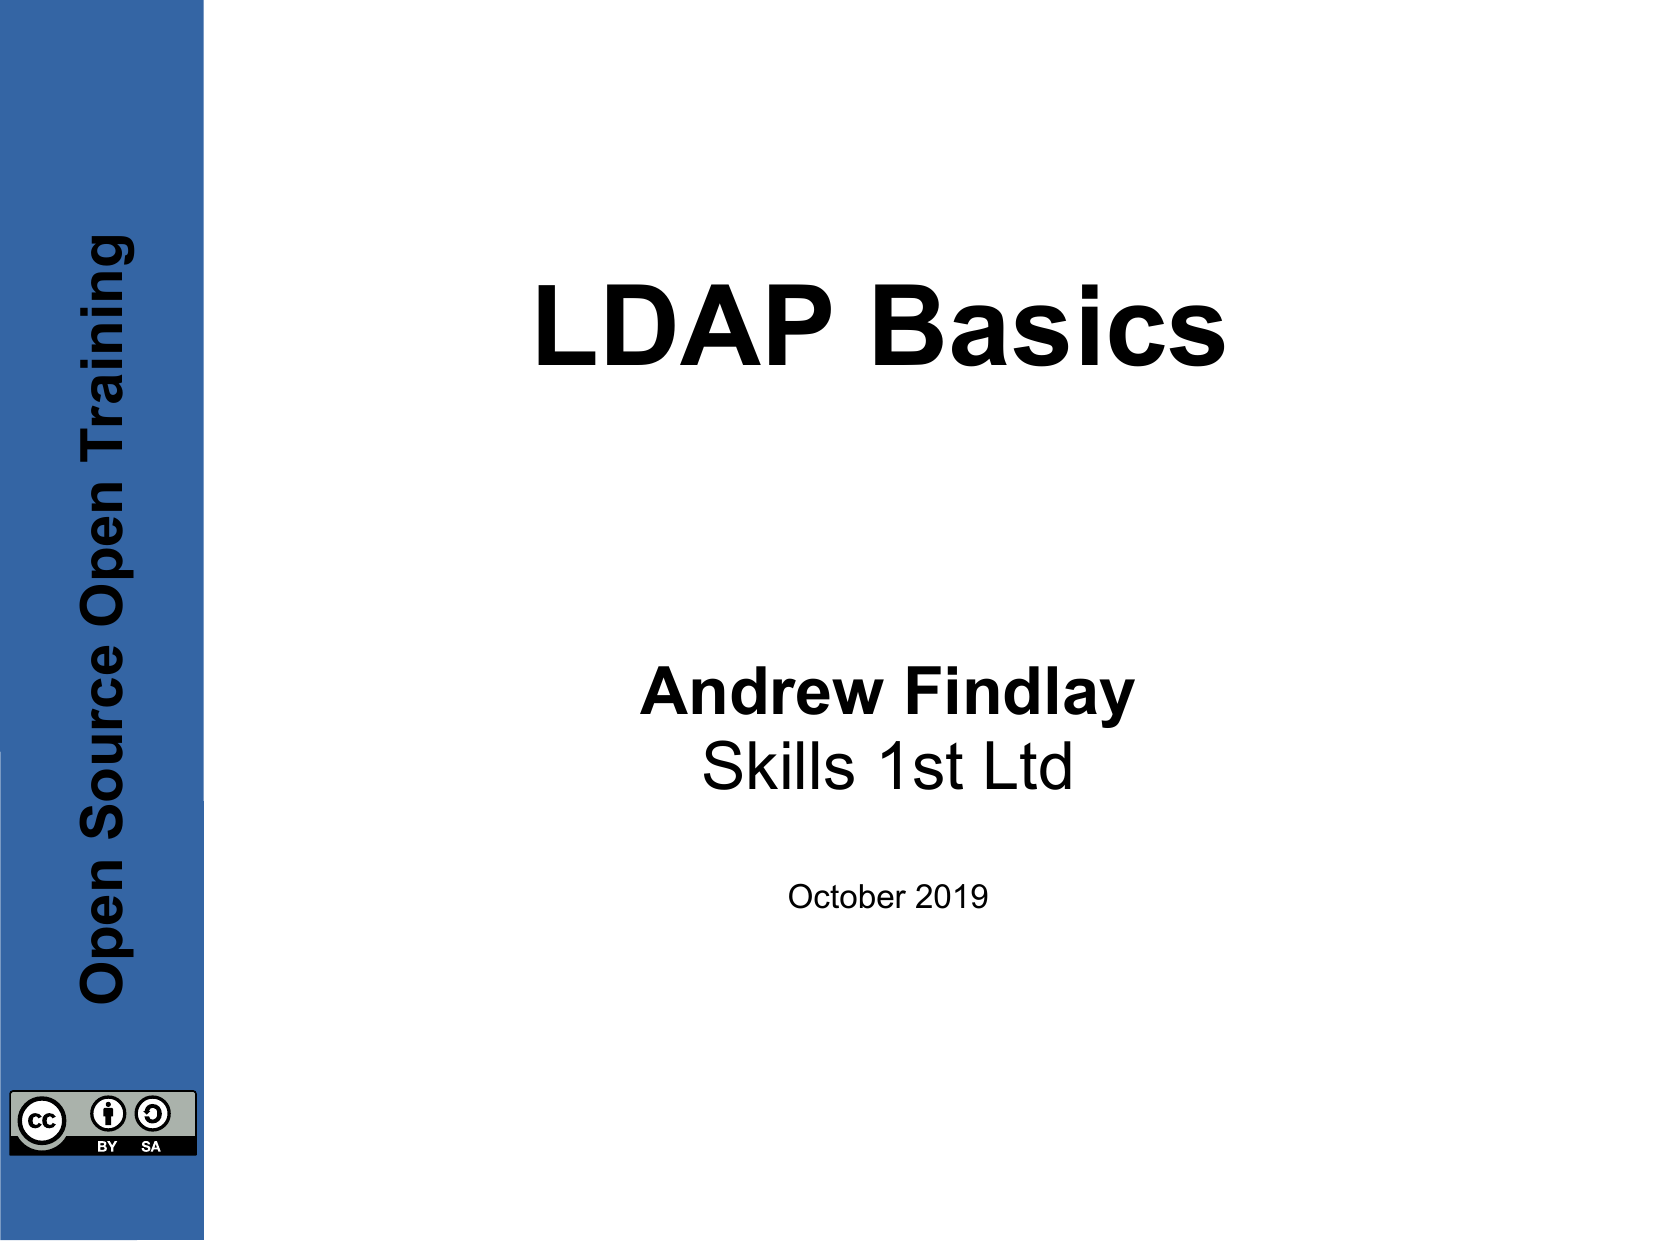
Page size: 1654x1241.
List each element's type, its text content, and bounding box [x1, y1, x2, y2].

title LDAP Basics [227, 102, 1534, 549]
subtitle Andrew Findlay Skills 1st Ltd October 2019 [238, 444, 1539, 1127]
